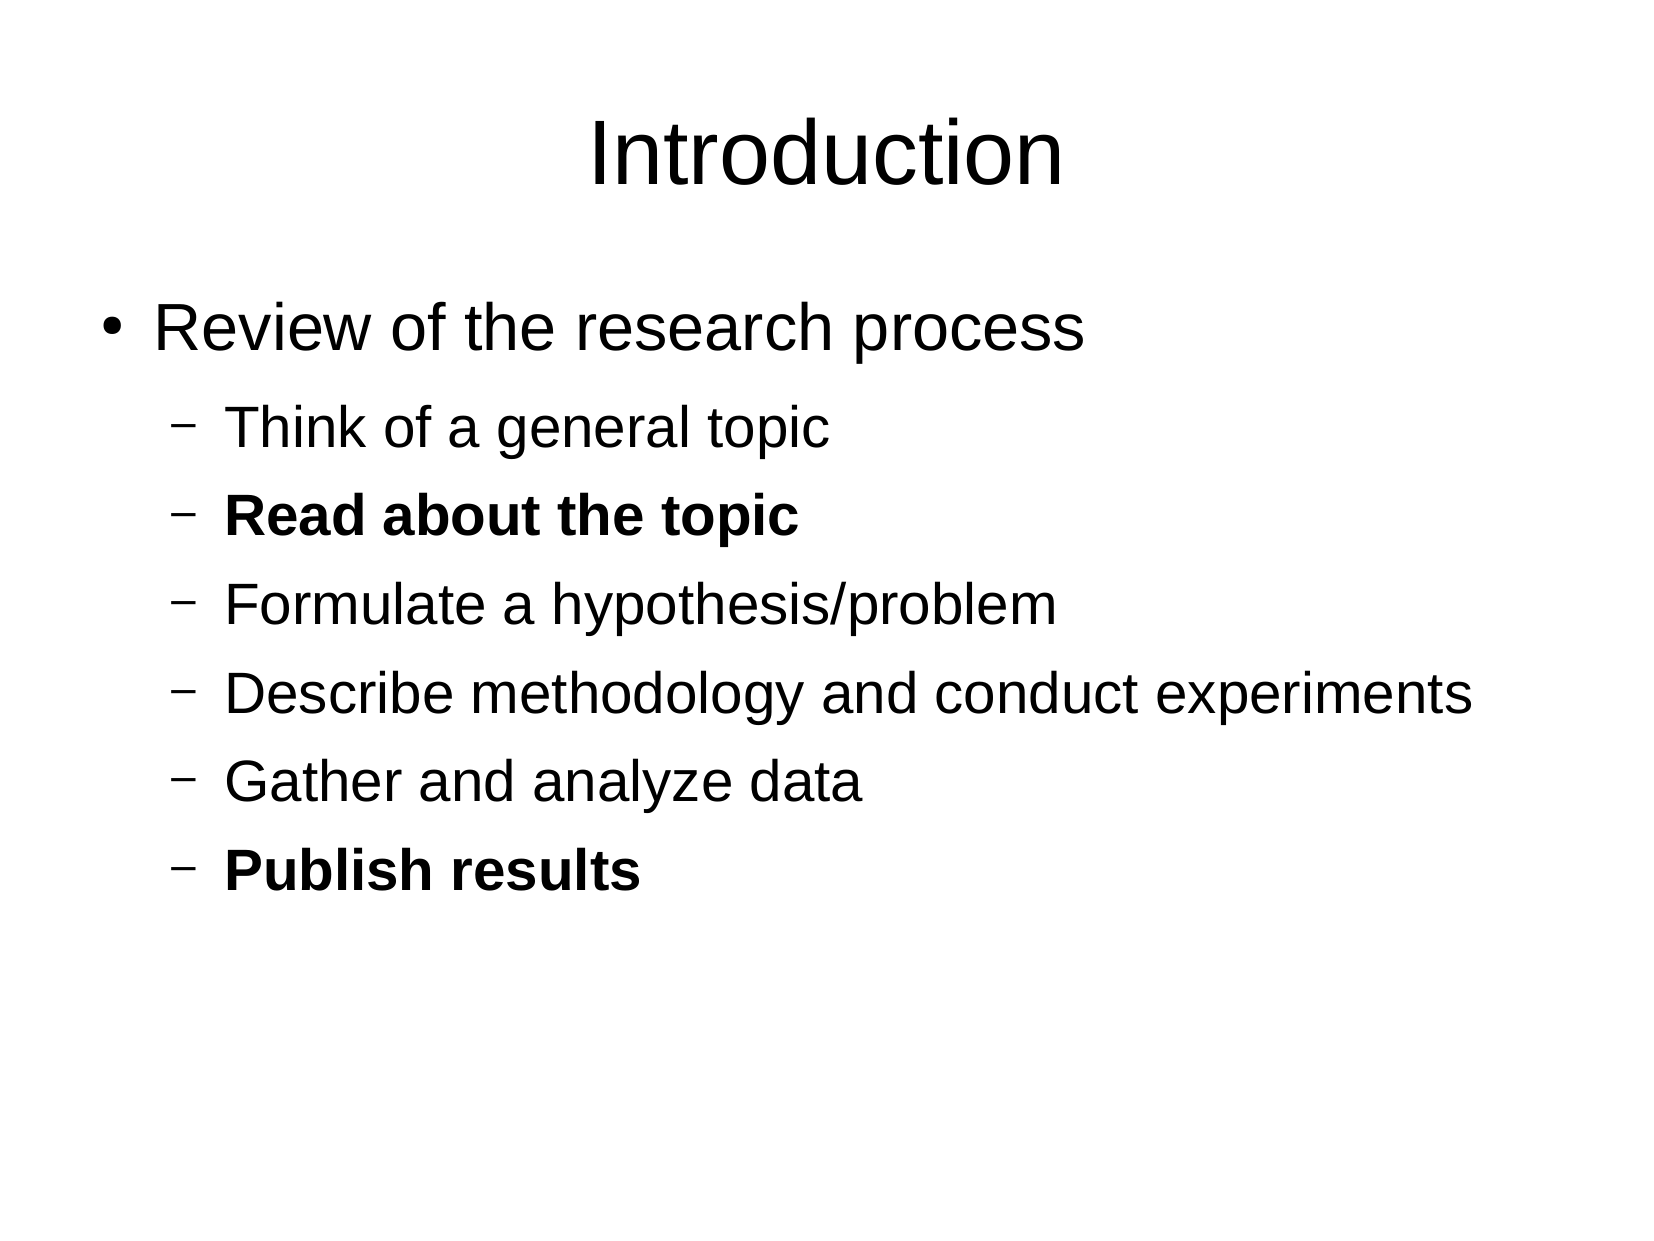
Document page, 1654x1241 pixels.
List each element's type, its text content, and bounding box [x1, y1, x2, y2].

title Introduction [82, 49, 1571, 257]
list Review of the research process Think of a general topic Read about the topic Formulate a hypothesis/problem Describe methodology and conduct experiments Gather and analyze data Publish results [82, 290, 1538, 1010]
